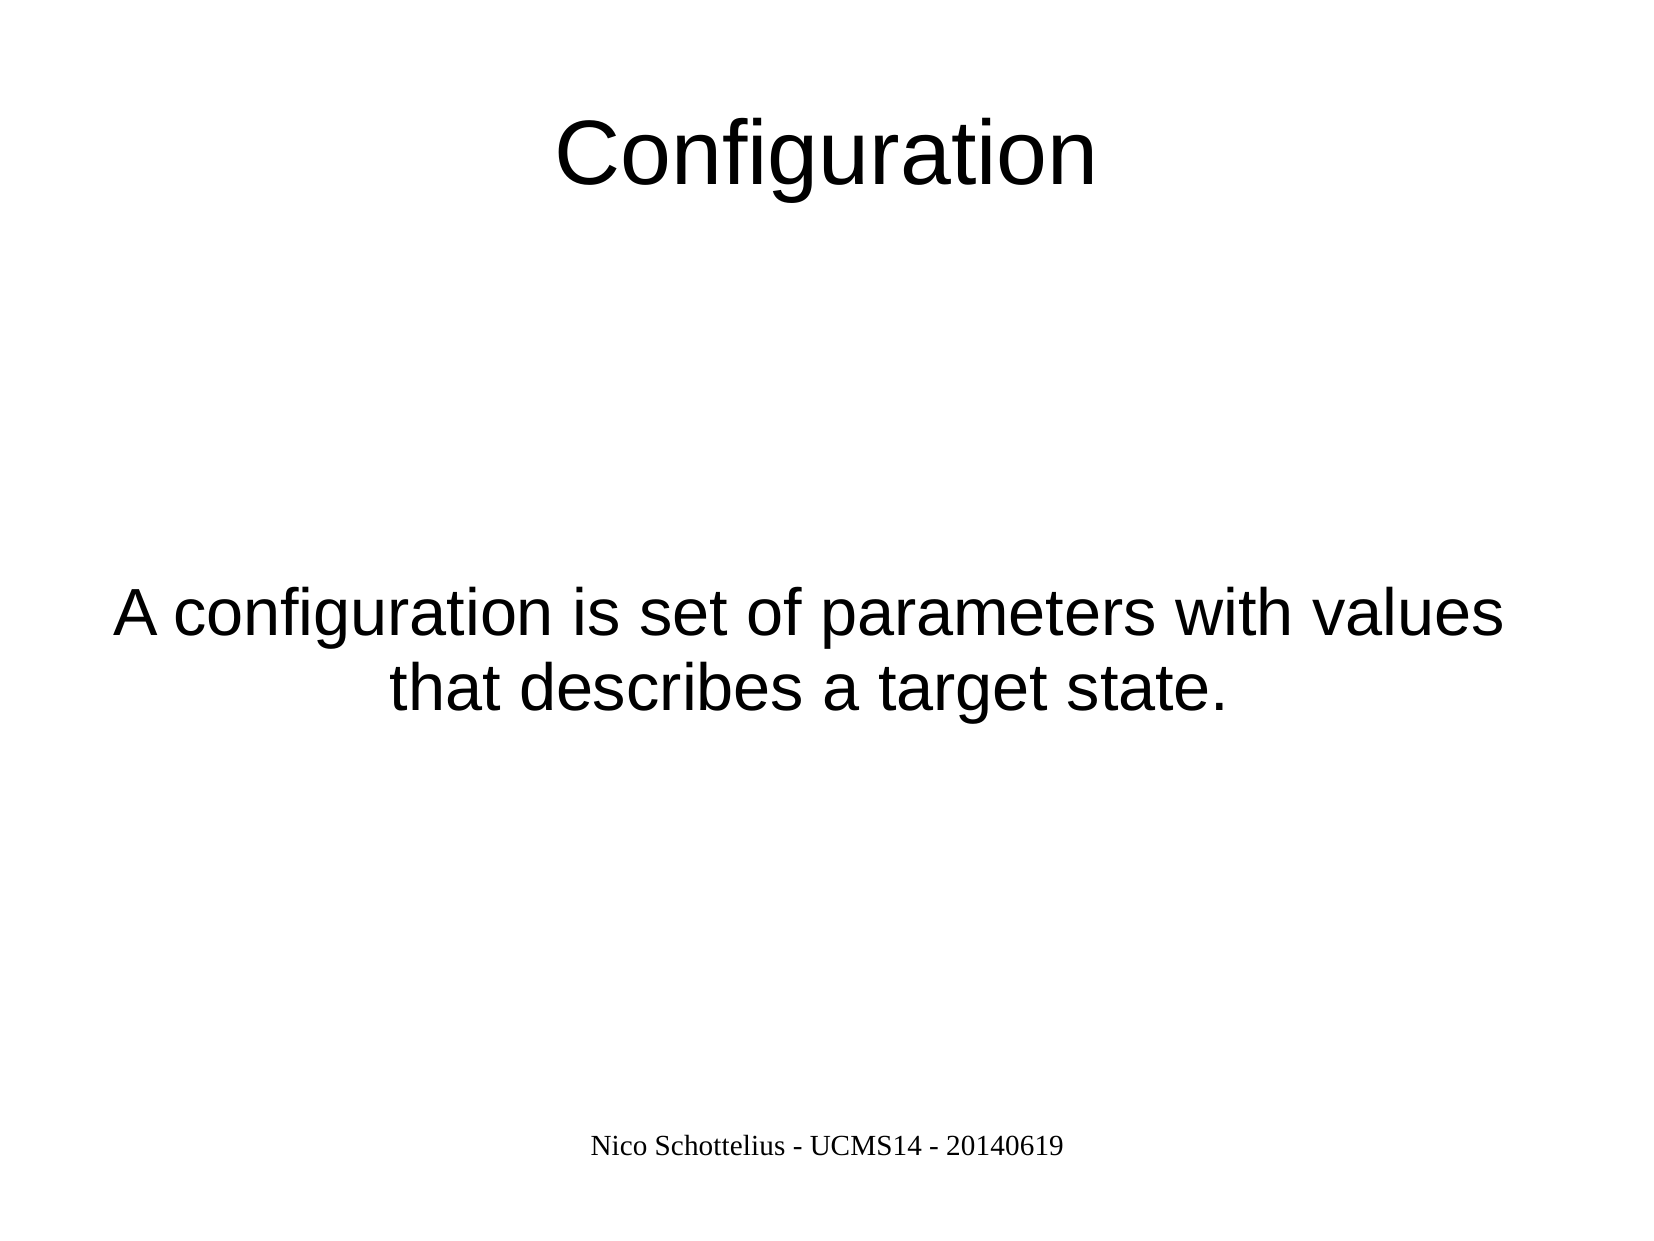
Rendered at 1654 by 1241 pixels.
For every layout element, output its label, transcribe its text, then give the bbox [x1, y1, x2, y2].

list A configuration is set of parameters with values that describes a target state. [82, 290, 1538, 1010]
title Configuration [82, 49, 1571, 257]
